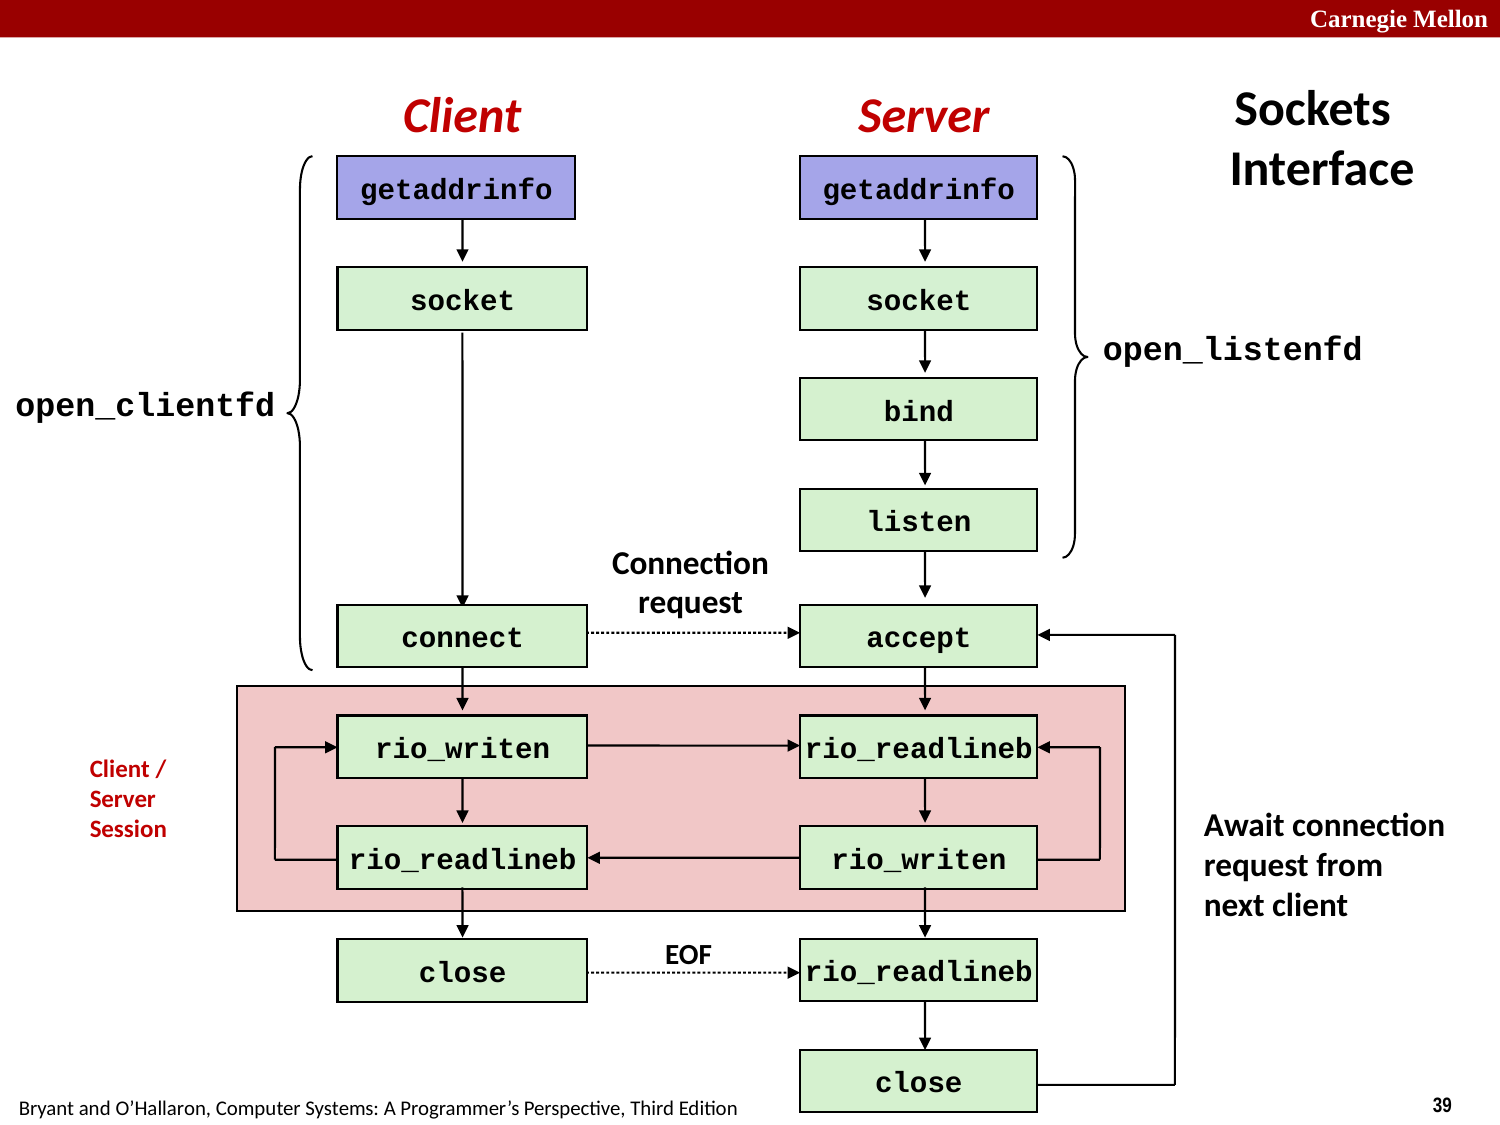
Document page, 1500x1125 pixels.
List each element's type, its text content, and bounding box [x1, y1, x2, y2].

text_box Client [388, 74, 537, 150]
text_box rio_readlineb [337, 826, 588, 889]
text_box [464, 859, 923, 911]
text_box socket [799, 267, 1038, 330]
text_box open_clientfd [0, 375, 291, 430]
text_box Connection request [597, 533, 785, 629]
text_box rio_writen [337, 715, 588, 778]
text_box [237, 685, 1125, 911]
text_box close [337, 939, 588, 1002]
text_box rio_readlineb [799, 938, 1038, 1002]
text_box bind [799, 378, 1038, 441]
text_box listen [799, 488, 1038, 552]
title Sockets Interface [1137, 37, 1488, 234]
text_box getaddrinfo [799, 156, 1038, 219]
text_box open_listenfd [1088, 319, 1378, 375]
text_box accept [799, 604, 1038, 668]
text_box connect [337, 604, 588, 668]
text_box rio_writen [799, 826, 1038, 889]
text_box [276, 747, 1098, 858]
text_box EOF [650, 927, 728, 978]
text_box rio_readlineb [799, 715, 1038, 778]
text_box Server [843, 74, 1005, 150]
text_box close [799, 1049, 1038, 1113]
text_box getaddrinfo [337, 156, 575, 219]
text_box Client / Server Session [74, 745, 213, 850]
text_box socket [337, 267, 588, 330]
text_box Await connection request from next client [1189, 796, 1461, 931]
